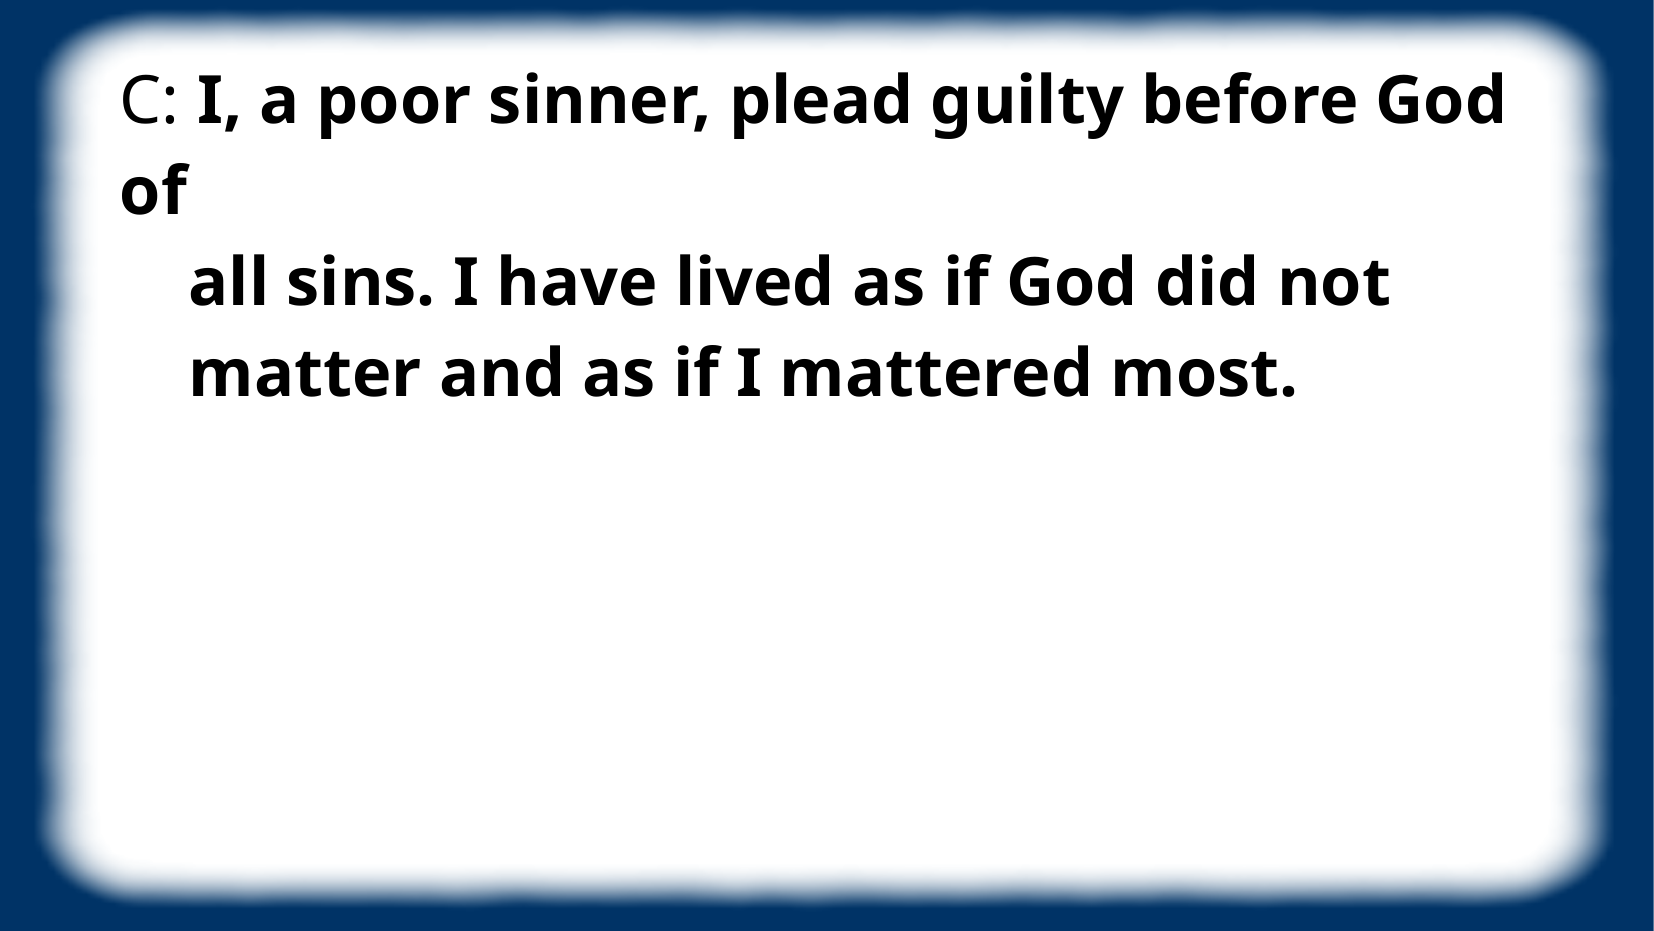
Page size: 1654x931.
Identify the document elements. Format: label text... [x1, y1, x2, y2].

text_box C: I, a poor sinner, plead guilty before God of all sins. I have lived as if God did not matter and as if I mattered most. [105, 45, 1546, 327]
picture [0, 0, 1654, 931]
